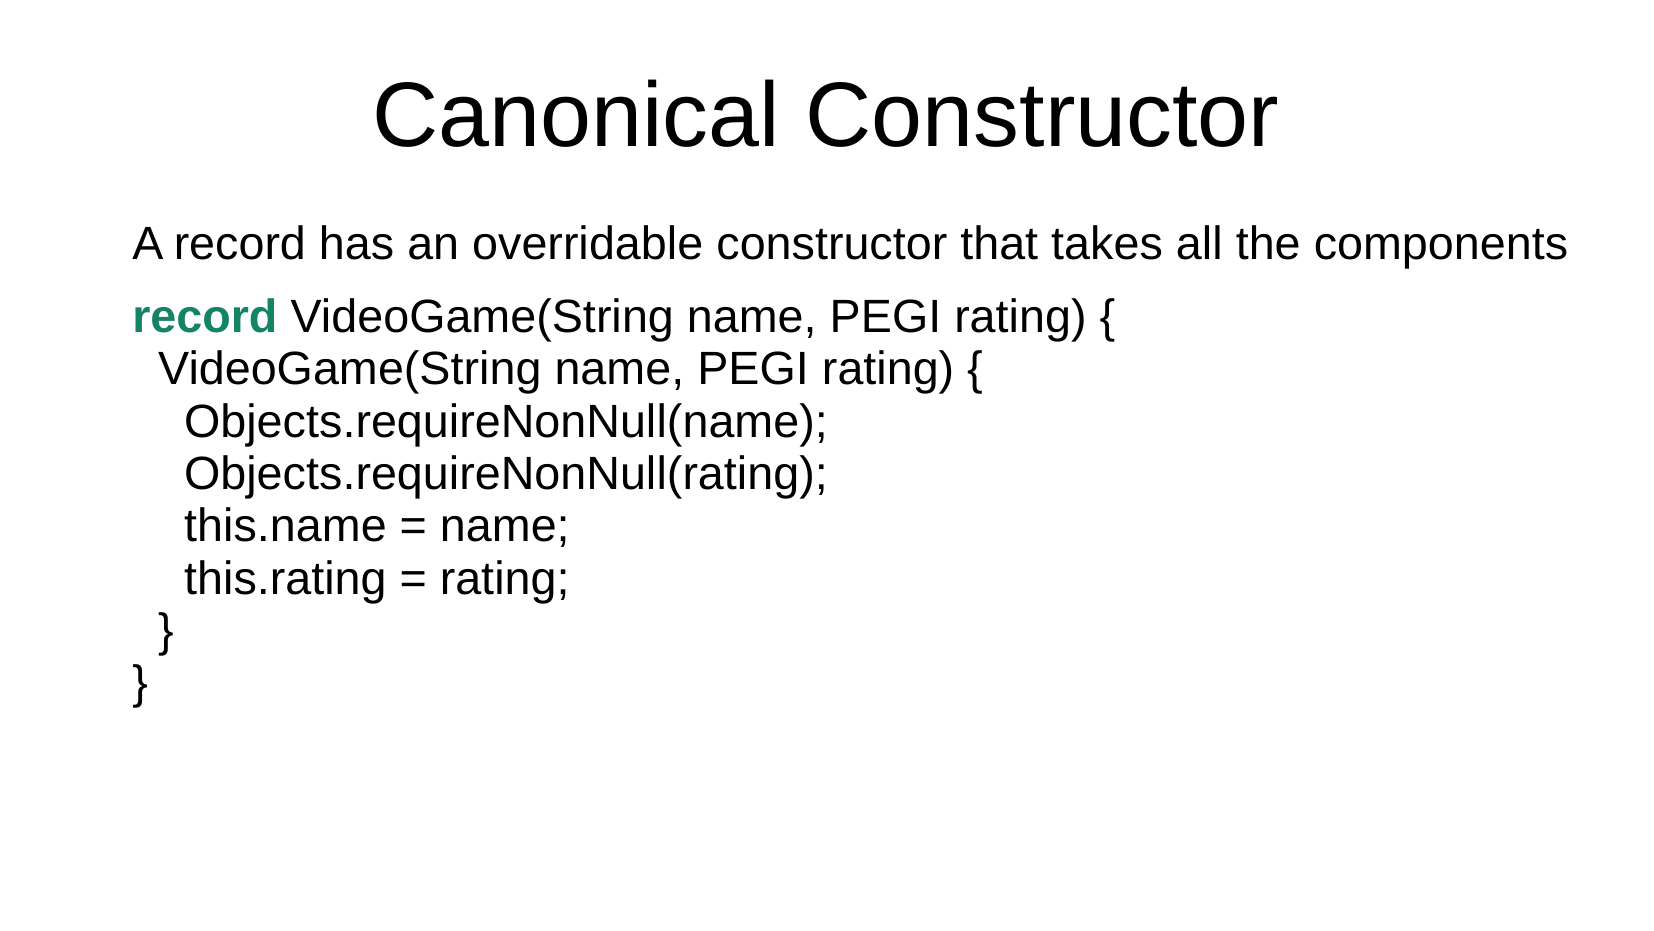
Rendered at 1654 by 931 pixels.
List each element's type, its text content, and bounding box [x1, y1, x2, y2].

title Canonical Constructor [82, 37, 1571, 193]
list A record has an overridable constructor that takes all the components record VideoGame(String name, PEGI rating) { VideoGame(String name, PEGI rating) { Objects.requireNonNull(name); Objects.requireNonNull(rating); this.name = name; this.rating = rating; } } [82, 217, 1571, 758]
